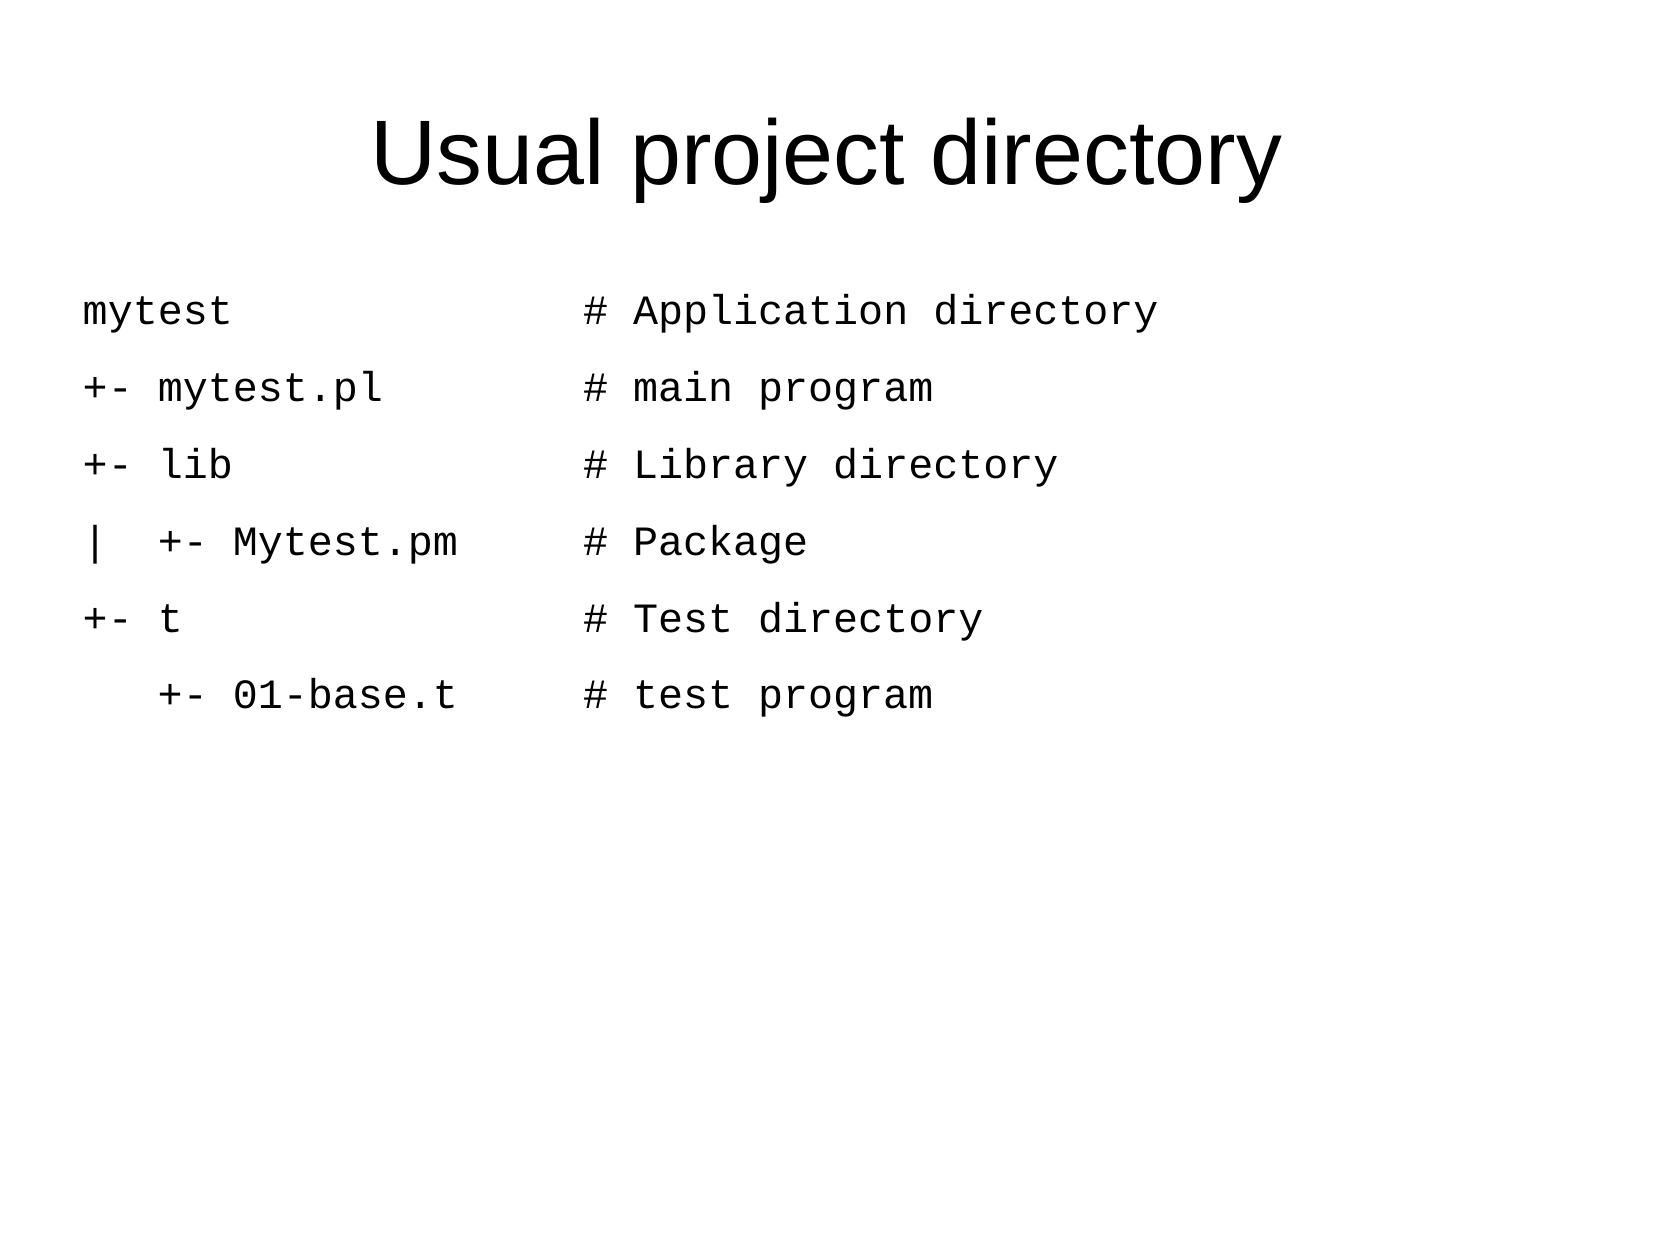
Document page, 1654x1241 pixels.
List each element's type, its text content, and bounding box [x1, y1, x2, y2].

list mytest # Application directory +- mytest.pl # main program +- lib # Library directory | +- Mytest.pm # Package +- t # Test directory +- 01-base.t # test program [82, 290, 1571, 1010]
title Usual project directory [82, 49, 1571, 257]
